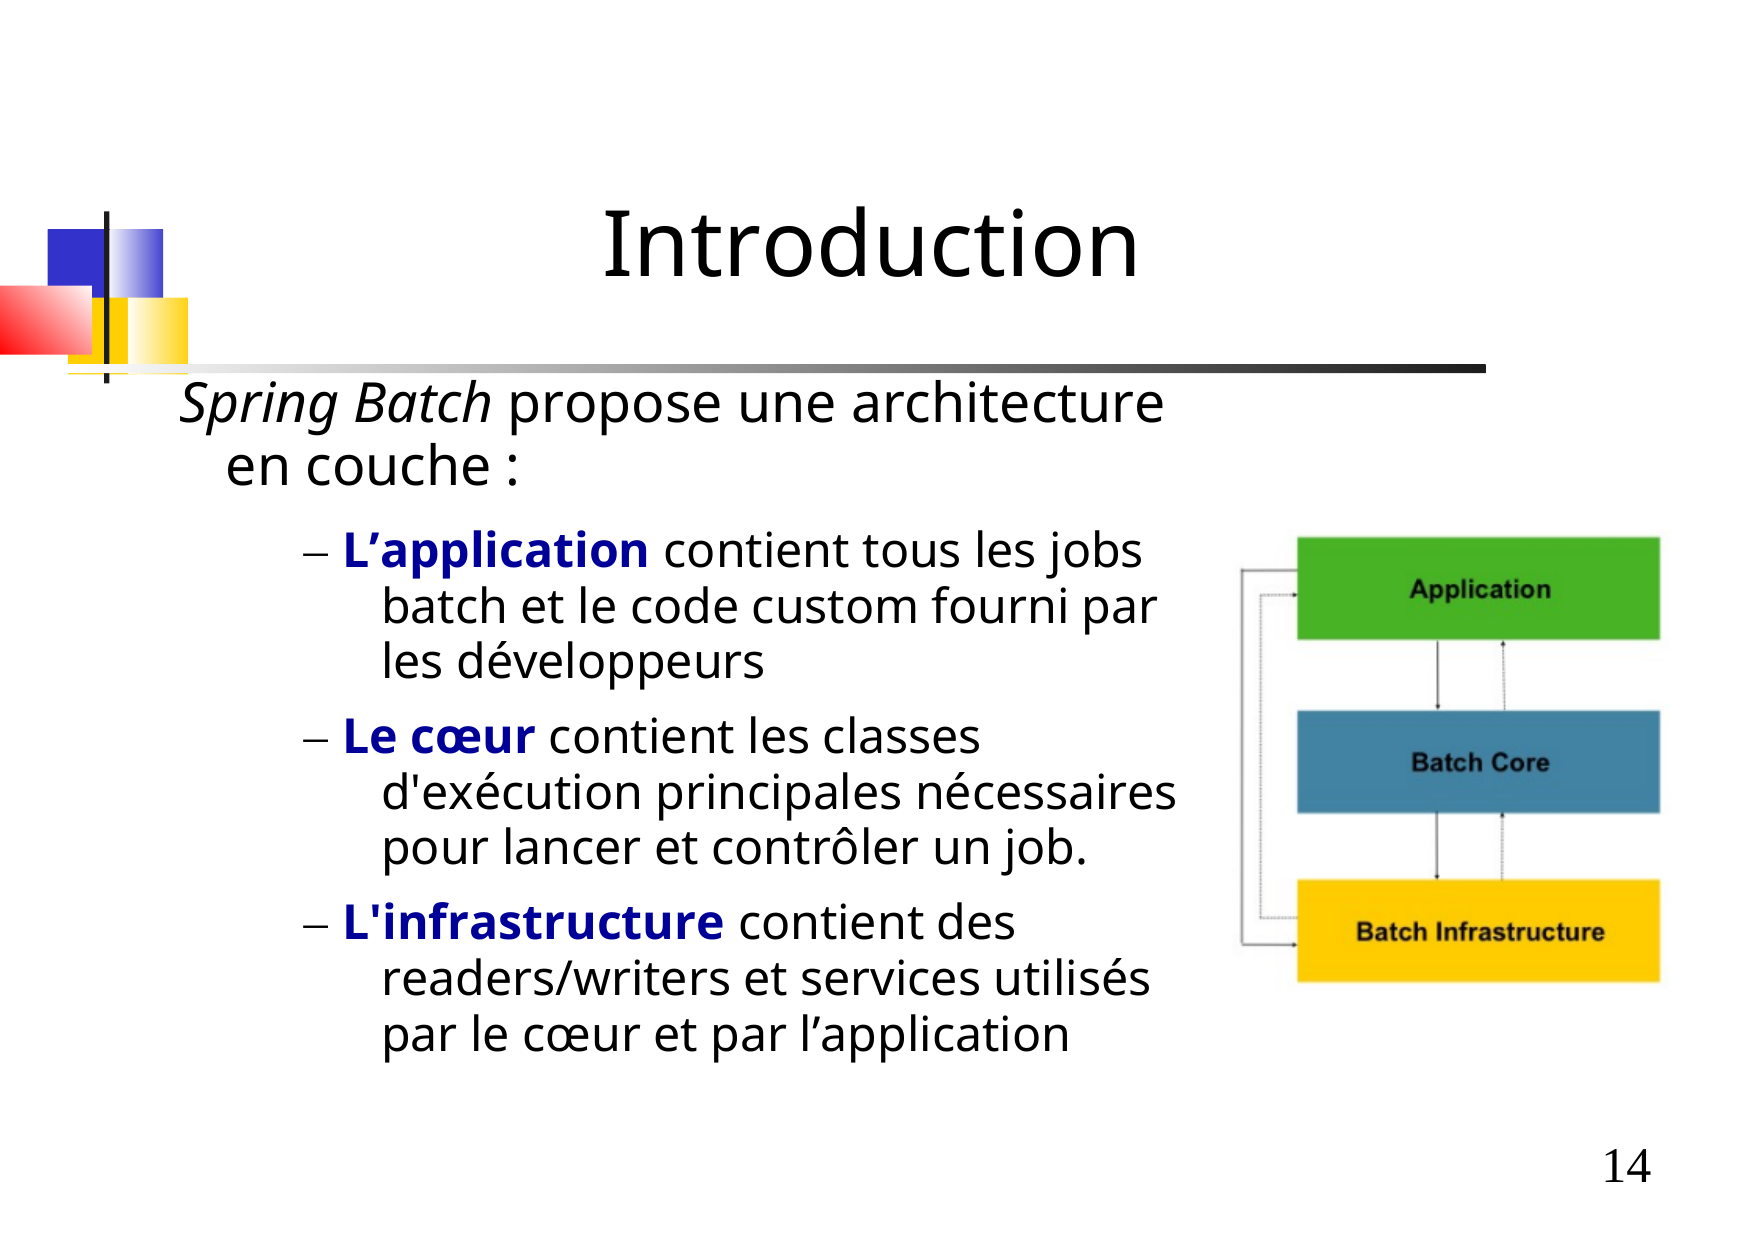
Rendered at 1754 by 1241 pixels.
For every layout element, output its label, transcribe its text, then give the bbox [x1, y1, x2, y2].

list Spring Batch propose une architecture en couche : L’application contient tous les jobs batch et le code custom fourni par les développeurs Le cœur contient les classes d'exécution principales nécessaires pour lancer et contrôler un job. L'infrastructure contient des readers/writers et services utilisés par le cœur et par l’application [179, 371, 1182, 1091]
title Introduction [179, 139, 1567, 351]
picture [1232, 514, 1684, 1001]
